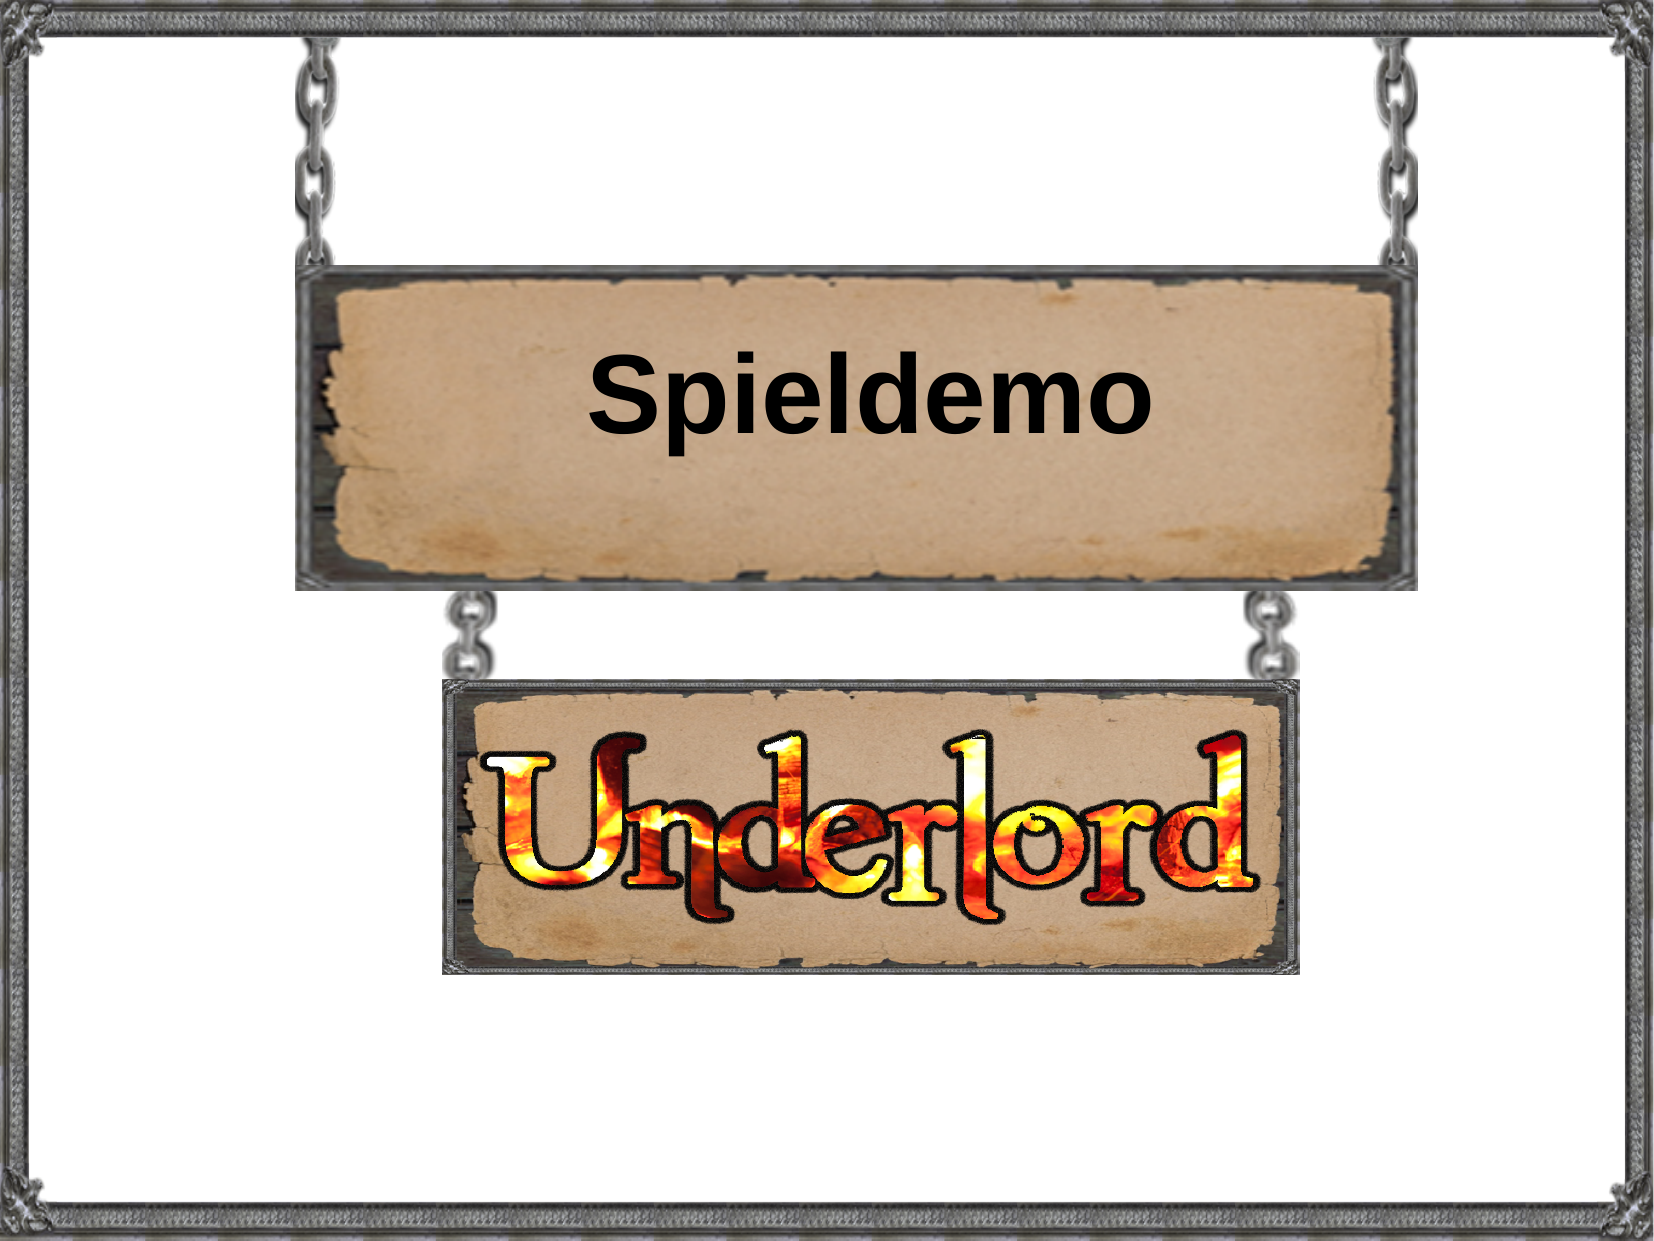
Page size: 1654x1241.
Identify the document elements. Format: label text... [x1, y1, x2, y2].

text_box Spieldemo [177, 324, 1565, 650]
picture [0, 0, 1654, 1241]
